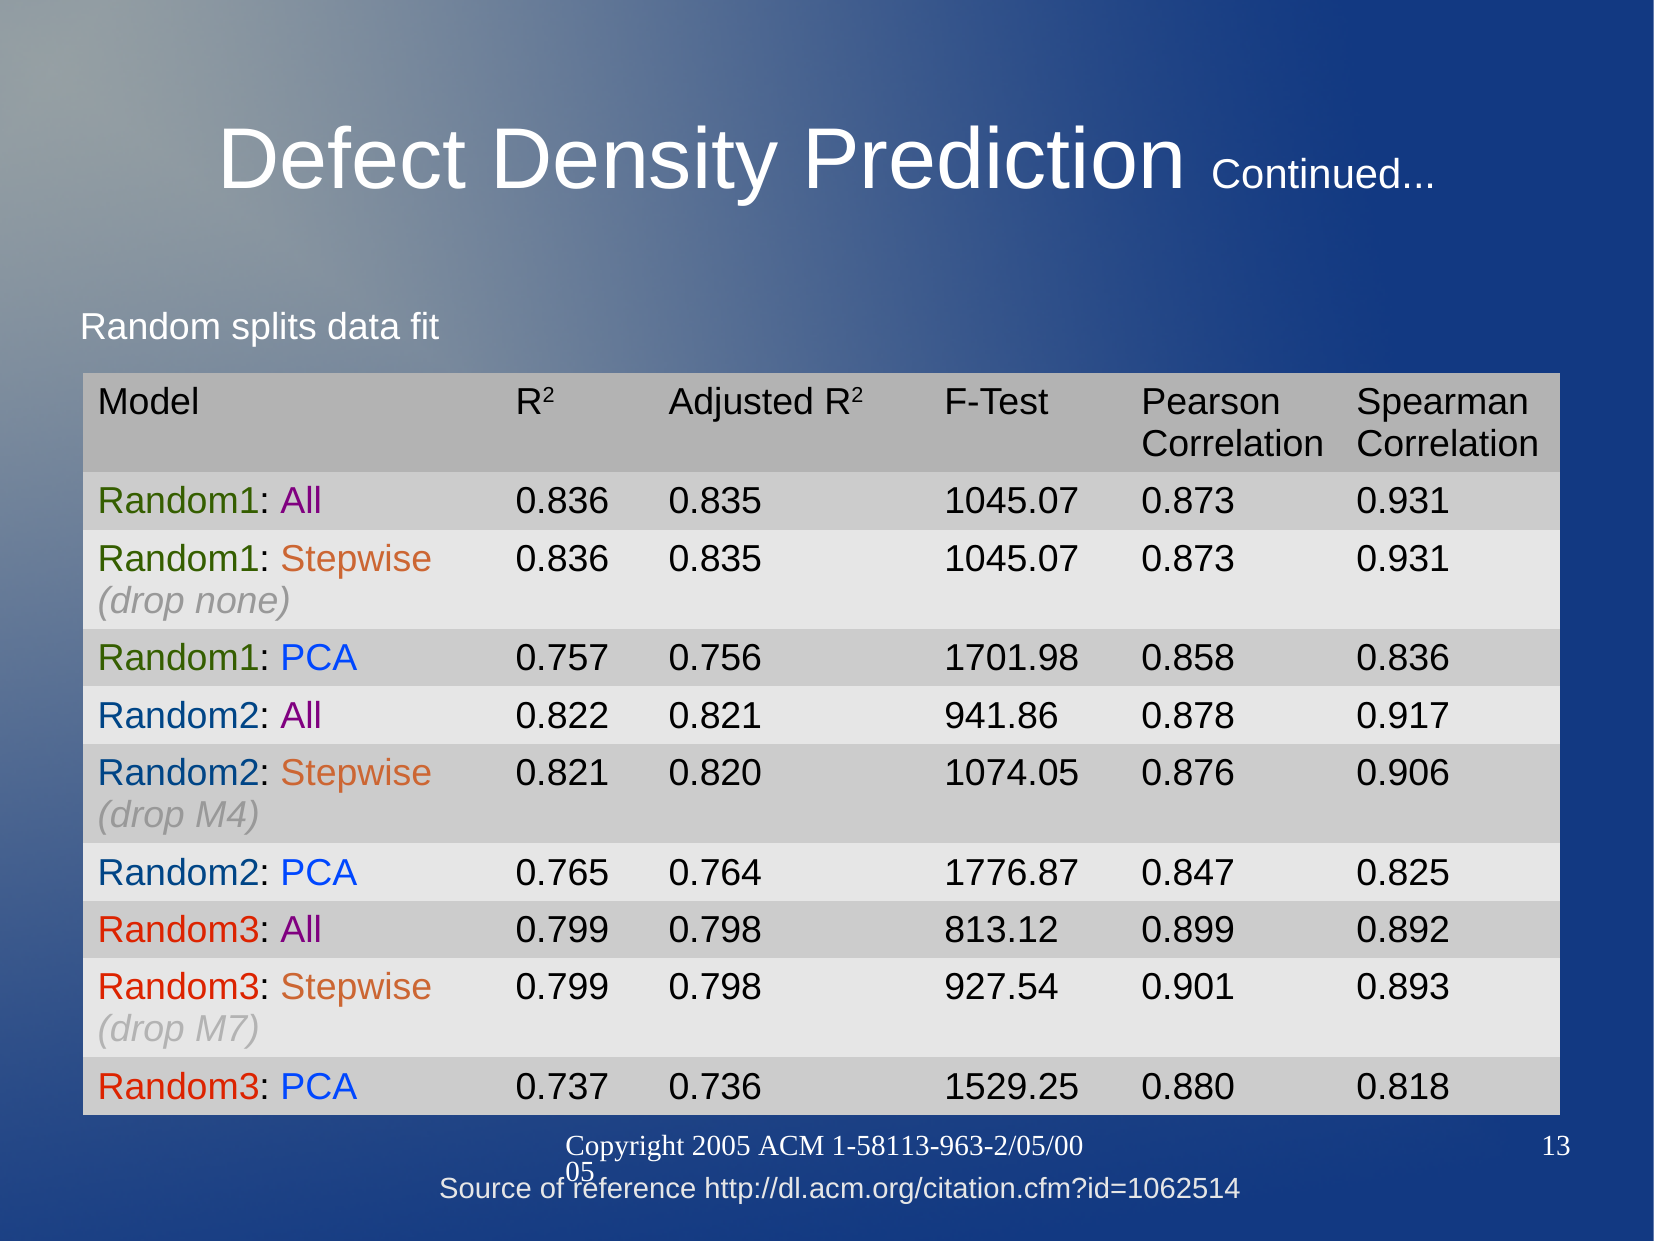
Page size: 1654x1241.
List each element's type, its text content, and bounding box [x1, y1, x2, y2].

table_cell 0.876 [1127, 744, 1342, 843]
table_cell 1529.25 [930, 1057, 1127, 1115]
table_cell 0.799 [501, 901, 654, 958]
table_header Pearson Correlation [1127, 373, 1342, 472]
table_cell 0.756 [654, 629, 930, 686]
table_cell 0.873 [1127, 472, 1342, 530]
table_cell 0.878 [1127, 686, 1342, 744]
table_cell Random2: All [83, 686, 501, 744]
table_cell 0.798 [654, 958, 930, 1057]
table_cell 1045.07 [930, 530, 1127, 629]
table_header Spearman Correlation [1342, 373, 1560, 472]
table_cell 0.820 [654, 744, 930, 843]
table_cell Random1: PCA [83, 629, 501, 686]
table_cell 941.86 [930, 686, 1127, 744]
text_box Random splits data fit [64, 297, 1243, 355]
table_cell Random3: PCA [83, 1057, 501, 1115]
table_cell 0.757 [501, 629, 654, 686]
table_cell 1045.07 [930, 472, 1127, 530]
table_cell Random1: Stepwise (drop none) [83, 530, 501, 629]
table_cell 0.893 [1342, 958, 1560, 1057]
table_cell 0.737 [501, 1057, 654, 1115]
table_cell 1701.98 [930, 629, 1127, 686]
table_cell 0.836 [501, 530, 654, 629]
picture [0, 0, 1654, 1241]
table_header Model [83, 373, 501, 472]
table_cell 0.899 [1127, 901, 1342, 958]
table_header Adjusted R2 [654, 373, 930, 472]
table_cell 0.818 [1342, 1057, 1560, 1115]
table_header R2 [501, 373, 654, 472]
table_cell 0.931 [1342, 472, 1560, 530]
table_cell 927.54 [930, 958, 1127, 1057]
table_cell Random3: All [83, 901, 501, 958]
table_cell 0.901 [1127, 958, 1342, 1057]
table_cell 0.821 [654, 686, 930, 744]
table_cell 0.822 [501, 686, 654, 744]
table_cell 0.821 [501, 744, 654, 843]
table_cell 0.835 [654, 530, 930, 629]
table_cell Random1: All [83, 472, 501, 530]
table_cell 0.798 [654, 901, 930, 958]
table_cell 0.736 [654, 1057, 930, 1115]
table_cell 0.825 [1342, 843, 1560, 901]
table_cell 0.836 [501, 472, 654, 530]
table_cell 0.917 [1342, 686, 1560, 744]
table_cell 0.931 [1342, 530, 1560, 629]
table_cell 0.835 [654, 472, 930, 530]
table_header F-Test [930, 373, 1127, 472]
text_box Source of reference http://dl.acm.org/citation.cfm?id=1062514 [424, 1164, 1257, 1223]
table_cell 1776.87 [930, 843, 1127, 901]
table_cell Random2: Stepwise (drop M4) [83, 744, 501, 843]
table_cell Random3: Stepwise (drop M7) [83, 958, 501, 1057]
table_cell 0.880 [1127, 1057, 1342, 1115]
table_cell 0.799 [501, 958, 654, 1057]
table_cell 813.12 [930, 901, 1127, 958]
table_cell 0.847 [1127, 843, 1342, 901]
table_cell 0.906 [1342, 744, 1560, 843]
table_cell 0.892 [1342, 901, 1560, 958]
table_cell 0.765 [501, 843, 654, 901]
table_cell 0.873 [1127, 530, 1342, 629]
title Defect Density Prediction Continued... [82, 55, 1571, 263]
table_cell 0.764 [654, 843, 930, 901]
table_cell 0.836 [1342, 629, 1560, 686]
table_cell Random2: PCA [83, 843, 501, 901]
table_cell 1074.05 [930, 744, 1127, 843]
table_cell 0.858 [1127, 629, 1342, 686]
